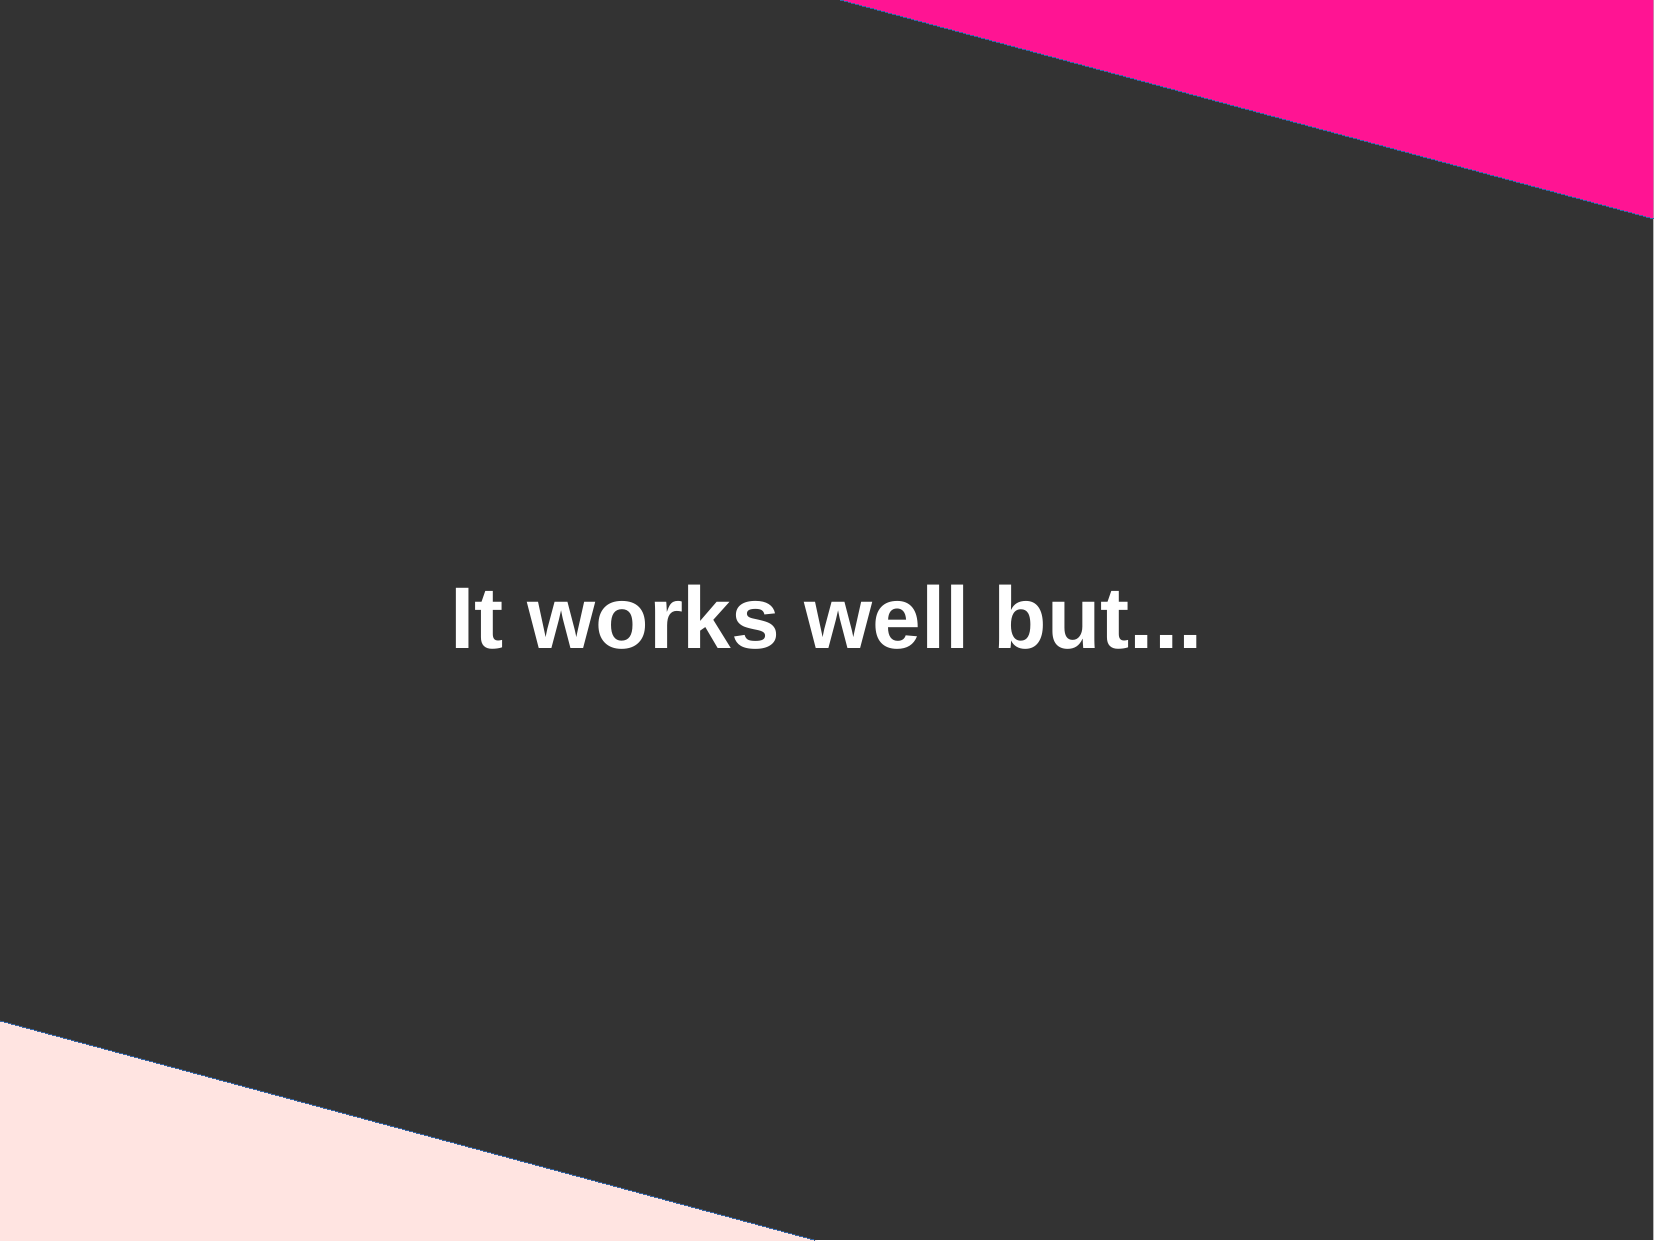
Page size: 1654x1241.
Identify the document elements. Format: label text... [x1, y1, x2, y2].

title It works well but... [31, 568, 1622, 672]
text_box [0, 1020, 819, 1241]
text_box [840, 0, 1654, 219]
